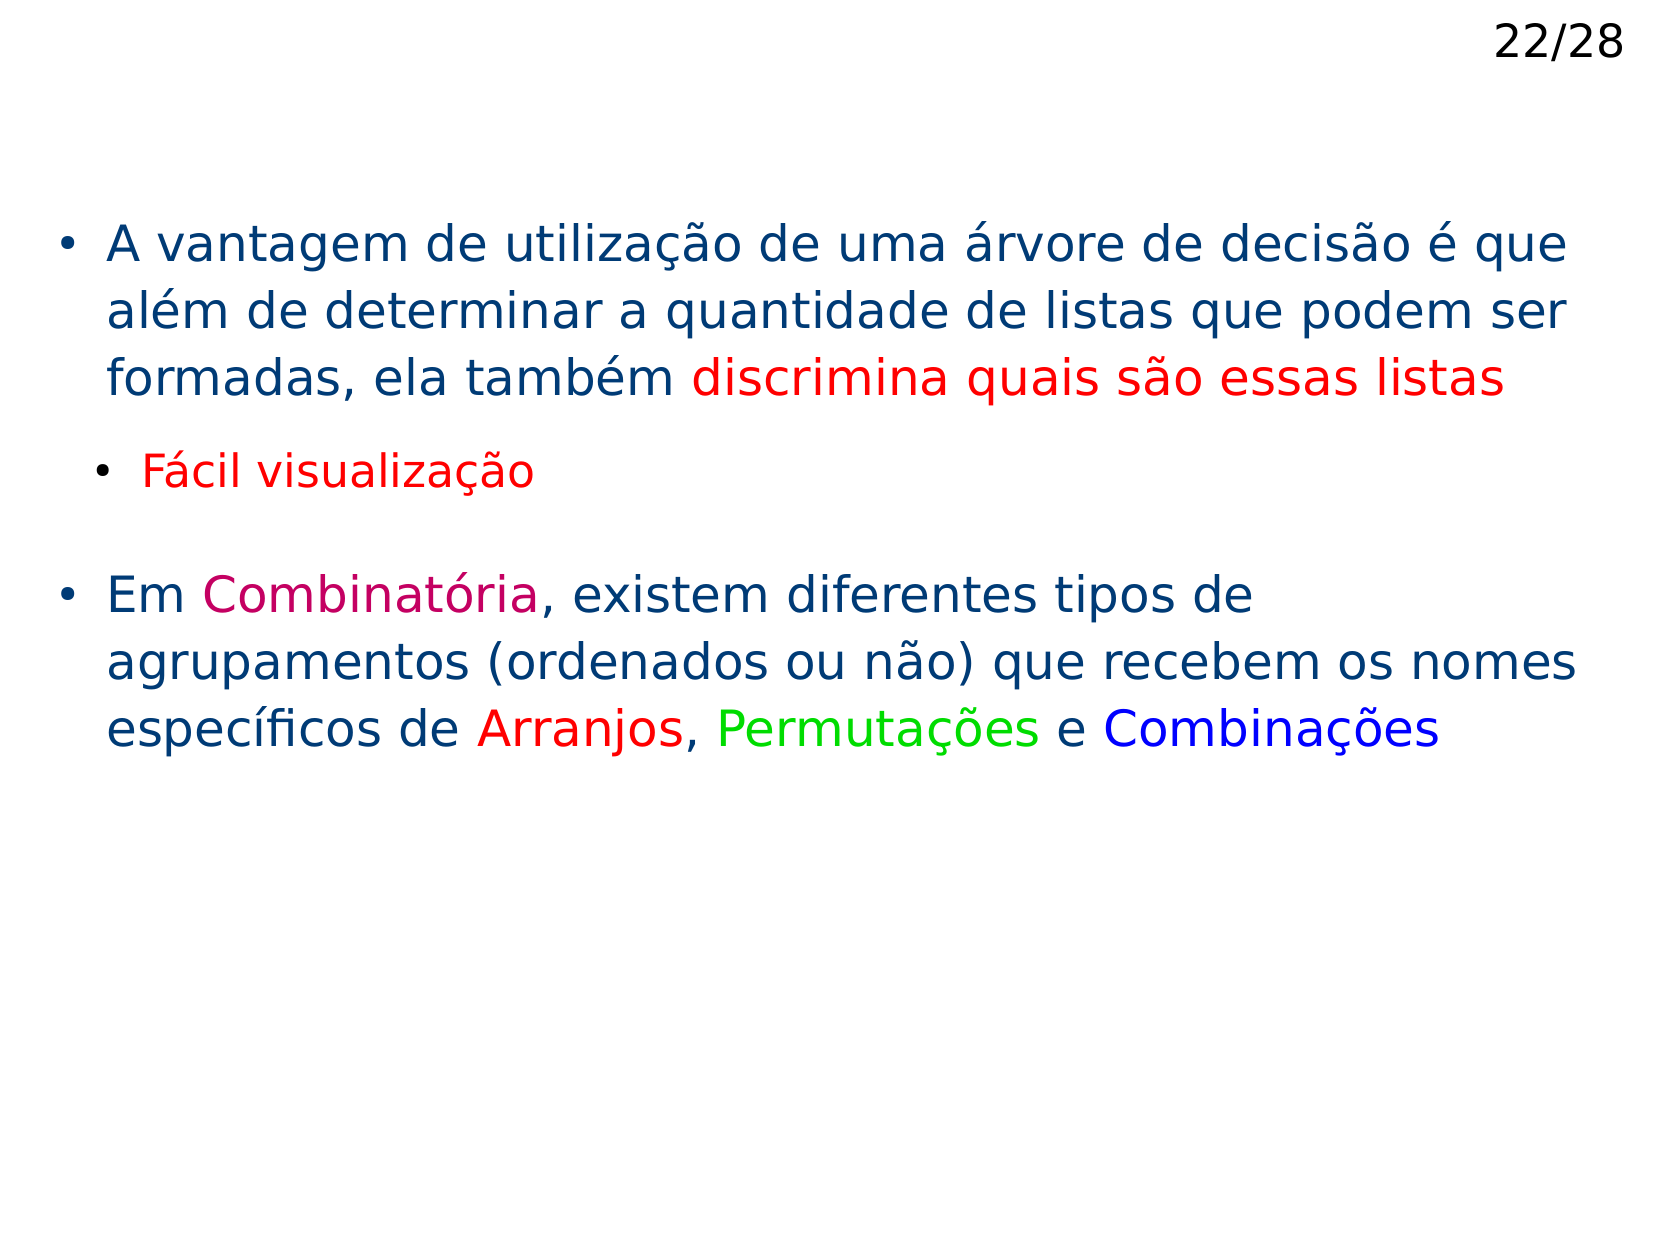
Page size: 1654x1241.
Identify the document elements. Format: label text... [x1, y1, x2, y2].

list A vantagem de utilização de uma árvore de decisão é que além de determinar a quantidade de listas que podem ser formadas, ela também discrimina quais são essas listas Fácil visualização Em Combinatória, existem diferentes tipos de agrupamentos (ordenados ou não) que recebem os nomes específicos de Arranjos, Permutações e Combinações [59, 206, 1625, 1211]
